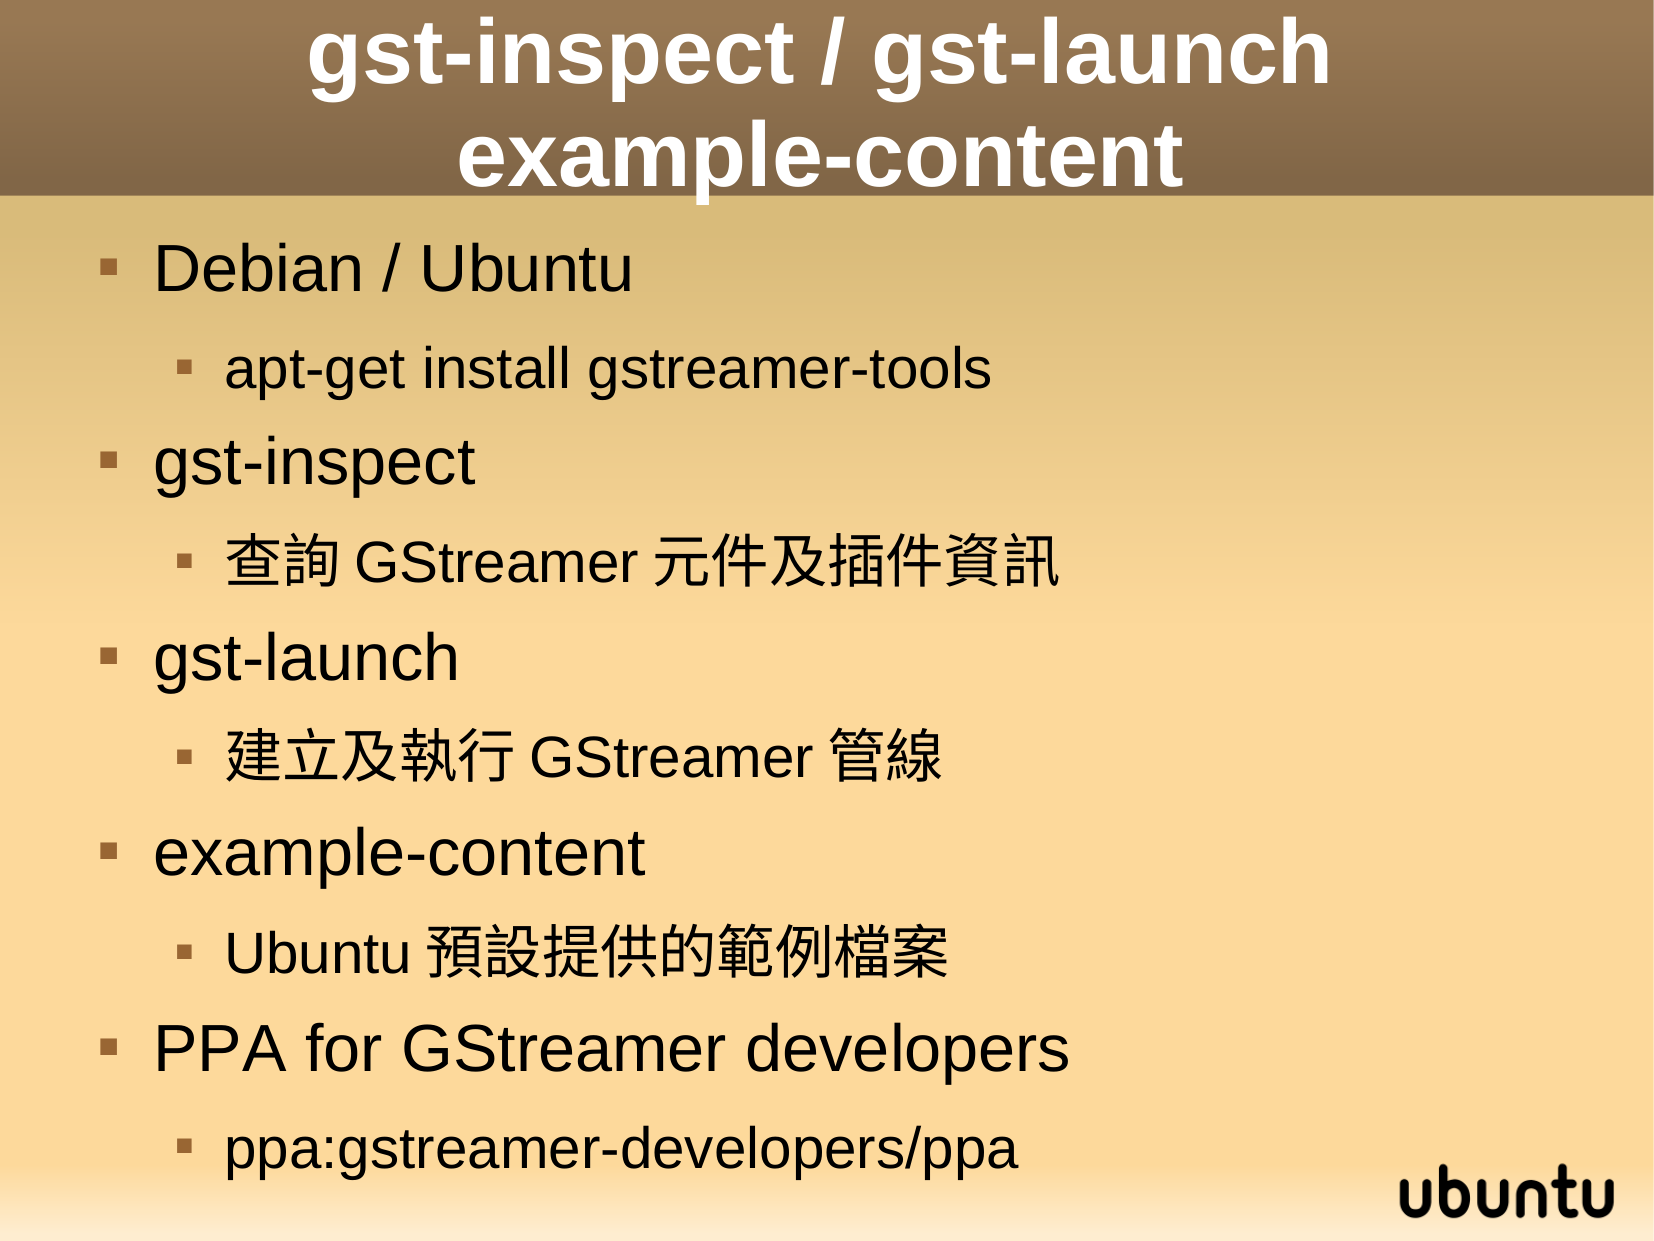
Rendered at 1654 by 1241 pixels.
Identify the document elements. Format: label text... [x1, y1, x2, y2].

list Debian / Ubuntu apt-get install gstreamer-tools gst-inspect 查詢GStreamer元件及插件資訊 gst-launch 建立及執行GStreamer管線 example-content Ubuntu預設提供的範例檔案 PPA for GStreamer developers ppa:gstreamer-developers/ppa [82, 231, 1571, 1181]
title gst-inspect / gst-launch example-content [76, 0, 1565, 208]
picture [0, 0, 1654, 1241]
